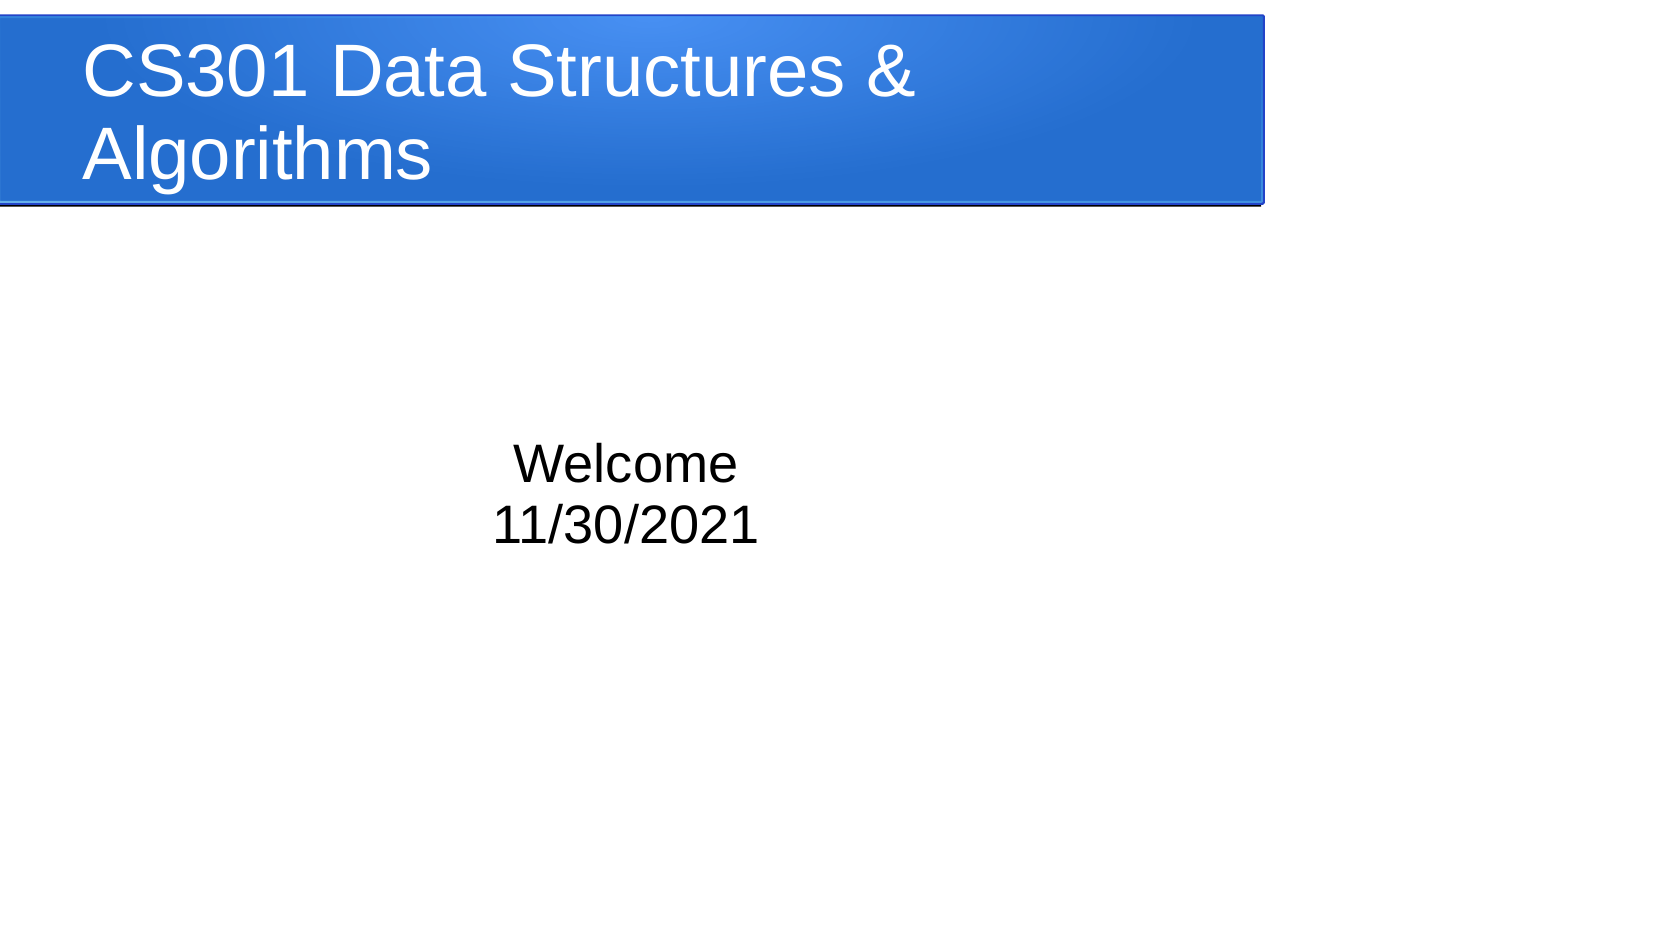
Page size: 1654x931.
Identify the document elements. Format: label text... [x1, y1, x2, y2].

subtitle Welcome 11/30/2021 [82, 224, 1171, 764]
title CS301 Data Structures & Algorithms [82, 29, 1235, 196]
